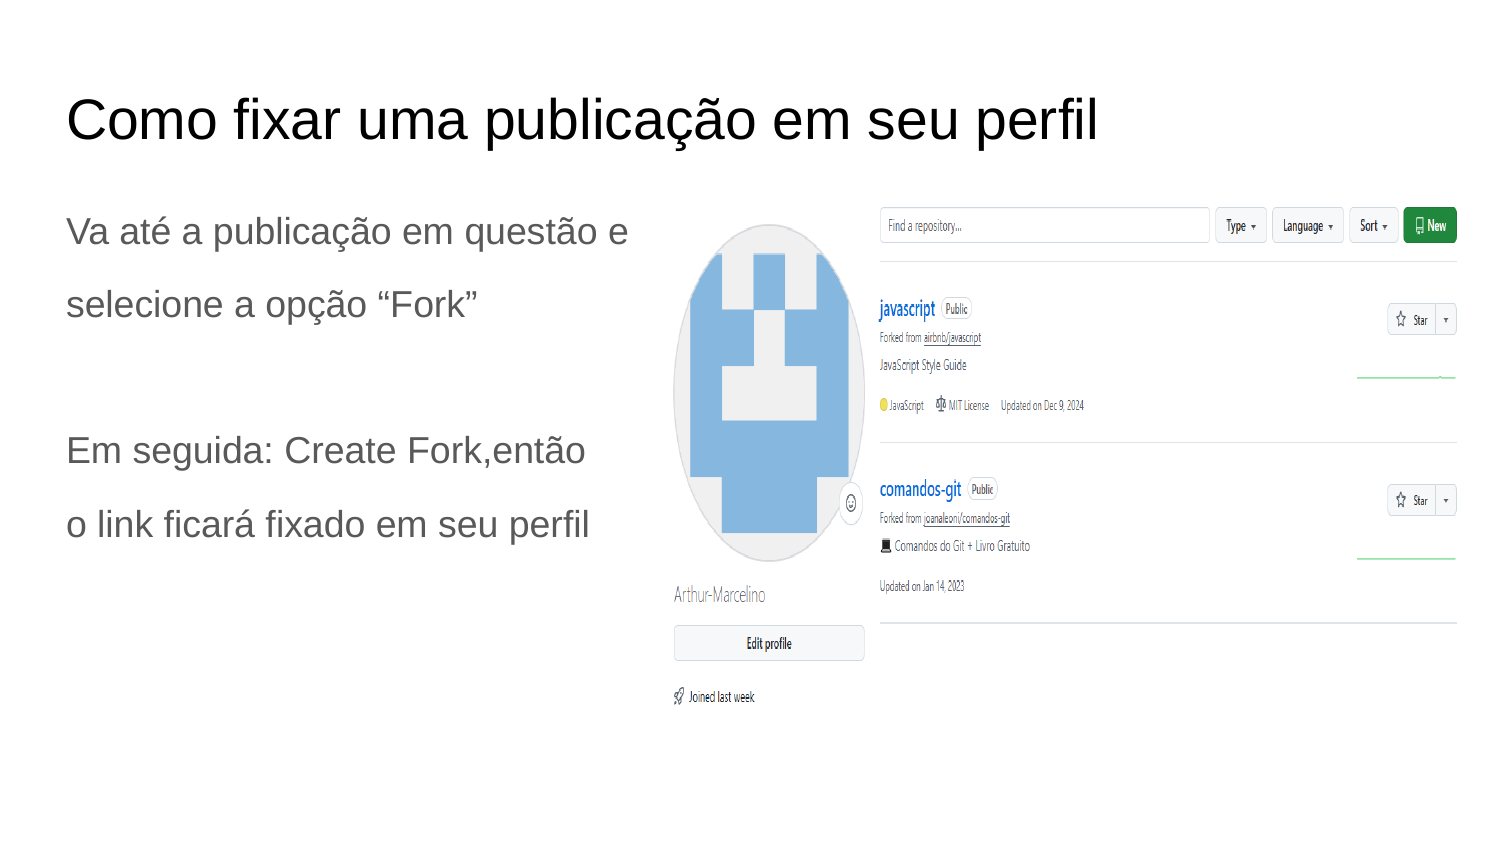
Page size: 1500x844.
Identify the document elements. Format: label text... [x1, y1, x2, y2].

title Como fixar uma publicação em seu perfil [51, 72, 1449, 167]
picture [636, 189, 1488, 733]
list Va até a publicação em questão e selecione a opção “Fork” Em seguida: Create Fork,então o link ficará fixado em seu perfil [51, 189, 1449, 750]
